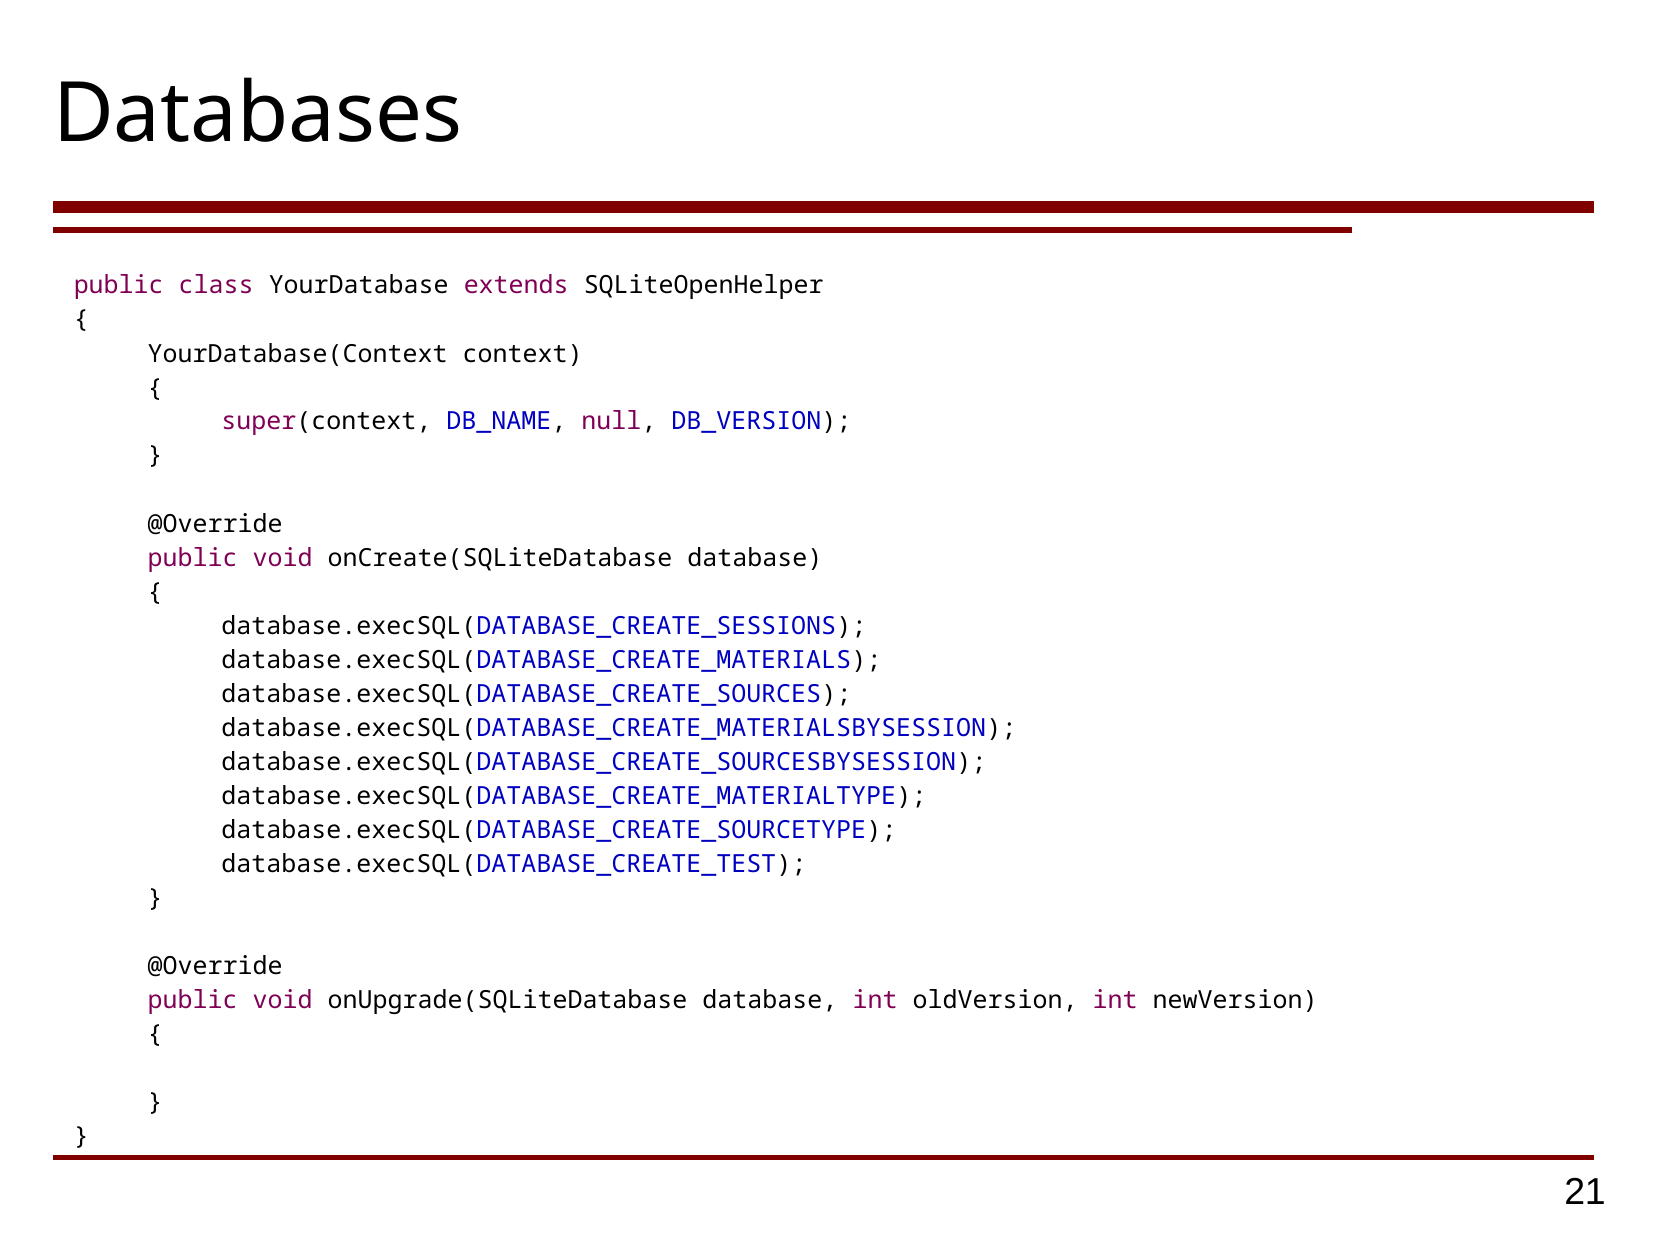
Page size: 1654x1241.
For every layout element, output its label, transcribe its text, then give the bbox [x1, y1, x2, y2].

text_box <número> [35, 1163, 1654, 1221]
text_box public class YourDatabase extends SQLiteOpenHelper { YourDatabase(Context context) { super(context, DB_NAME, null, DB_VERSION); } @Override public void onCreate(SQLiteDatabase database) { database.execSQL(DATABASE_CREATE_SESSIONS); database.execSQL(DATABASE_CREATE_MATERIALS); database.execSQL(DATABASE_CREATE_SOURCES); database.execSQL(DATABASE_CREATE_MATERIALSBYSESSION); database.execSQL(DATABASE_CREATE_SOURCESBYSESSION); database.execSQL(DATABASE_CREATE_MATERIALTYPE); database.execSQL(DATABASE_CREATE_SOURCETYPE); database.execSQL(DATABASE_CREATE_TEST); } @Override public void onUpgrade(SQLiteDatabase database, int oldVersion, int newVersion) { } } [59, 259, 1625, 1119]
text_box [58, 240, 1408, 1152]
subtitle Databases [53, 48, 1542, 172]
